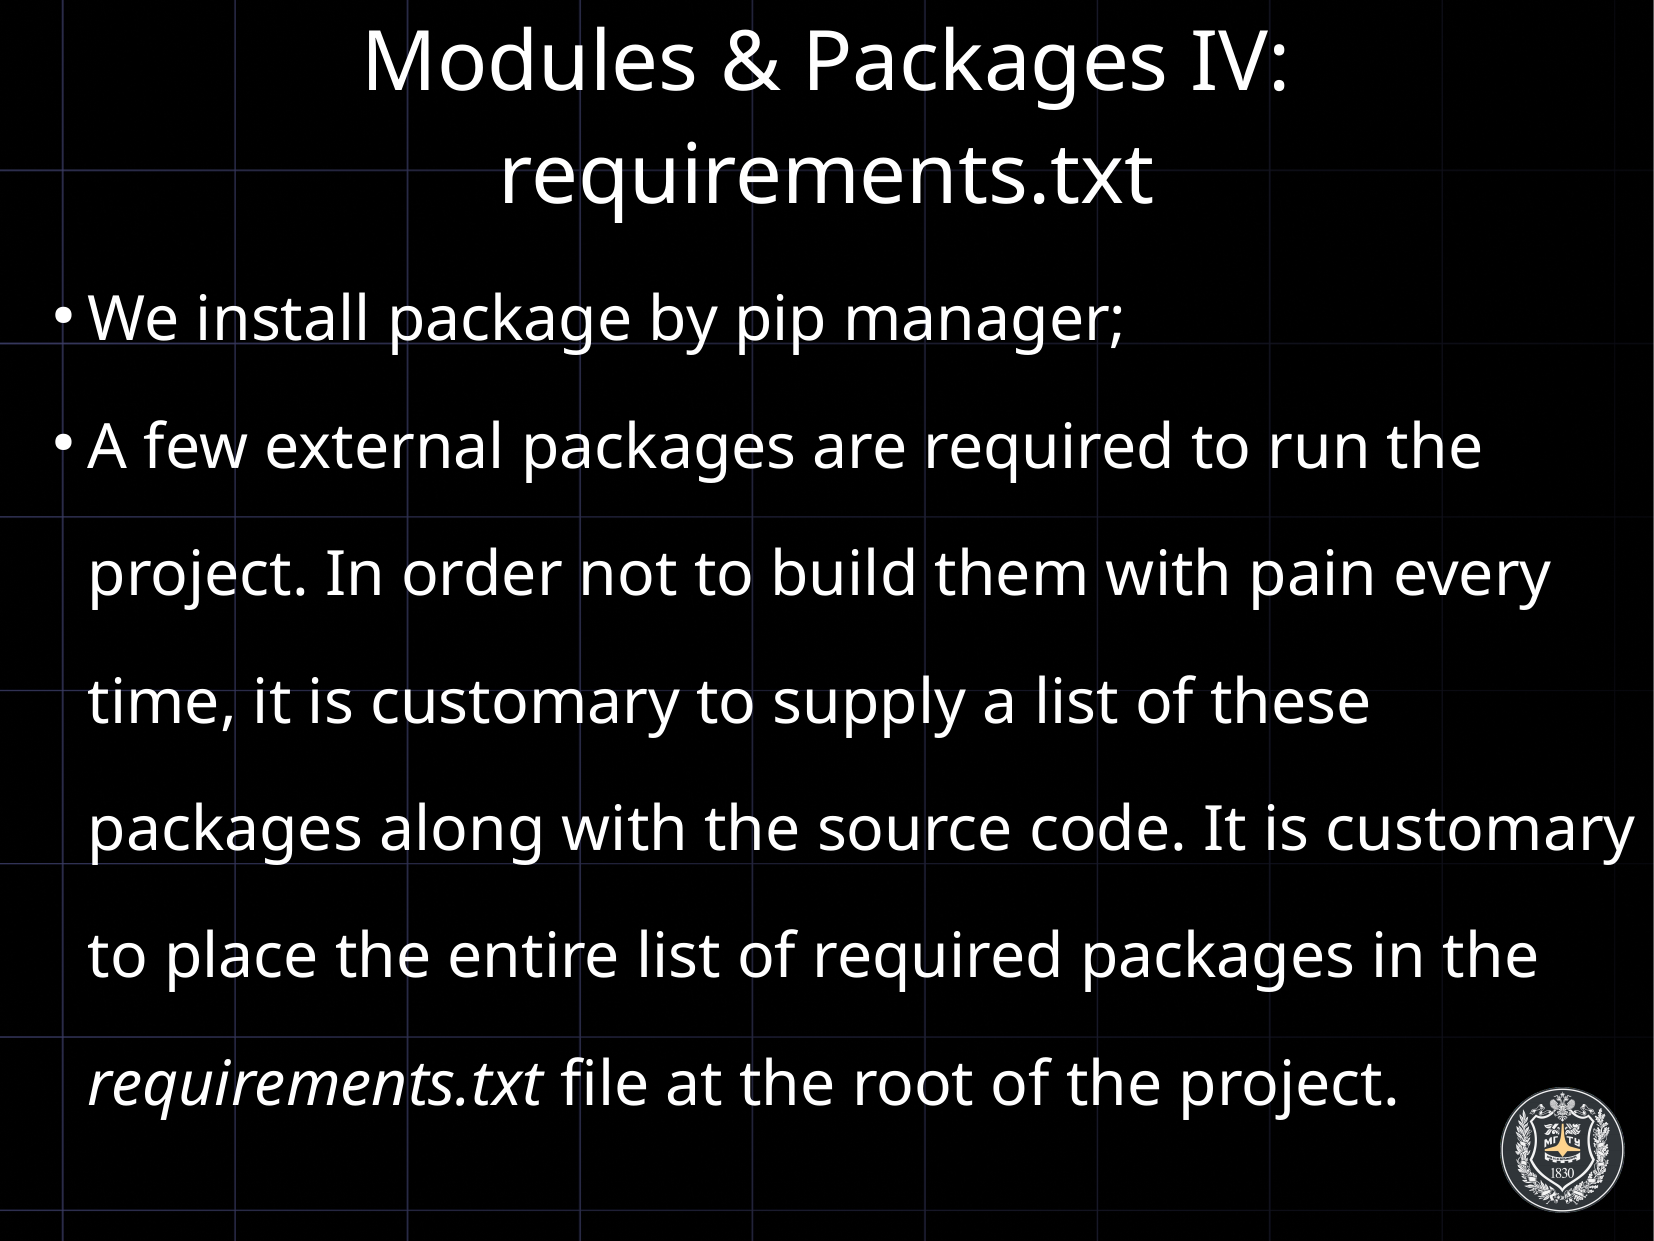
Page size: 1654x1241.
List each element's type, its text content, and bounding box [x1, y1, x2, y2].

title Modules & Packages IV: requirements.txt [82, 17, 1571, 212]
text_box We install package by pip manager; A few external packages are required to run the project. In order not to build them with pain every time, it is customary to supply a list of these packages along with the source code. It is customary to place the entire list of required packages in the requirements.txt file at the root of the project. [37, 224, 1654, 1241]
picture [0, 0, 1654, 1241]
